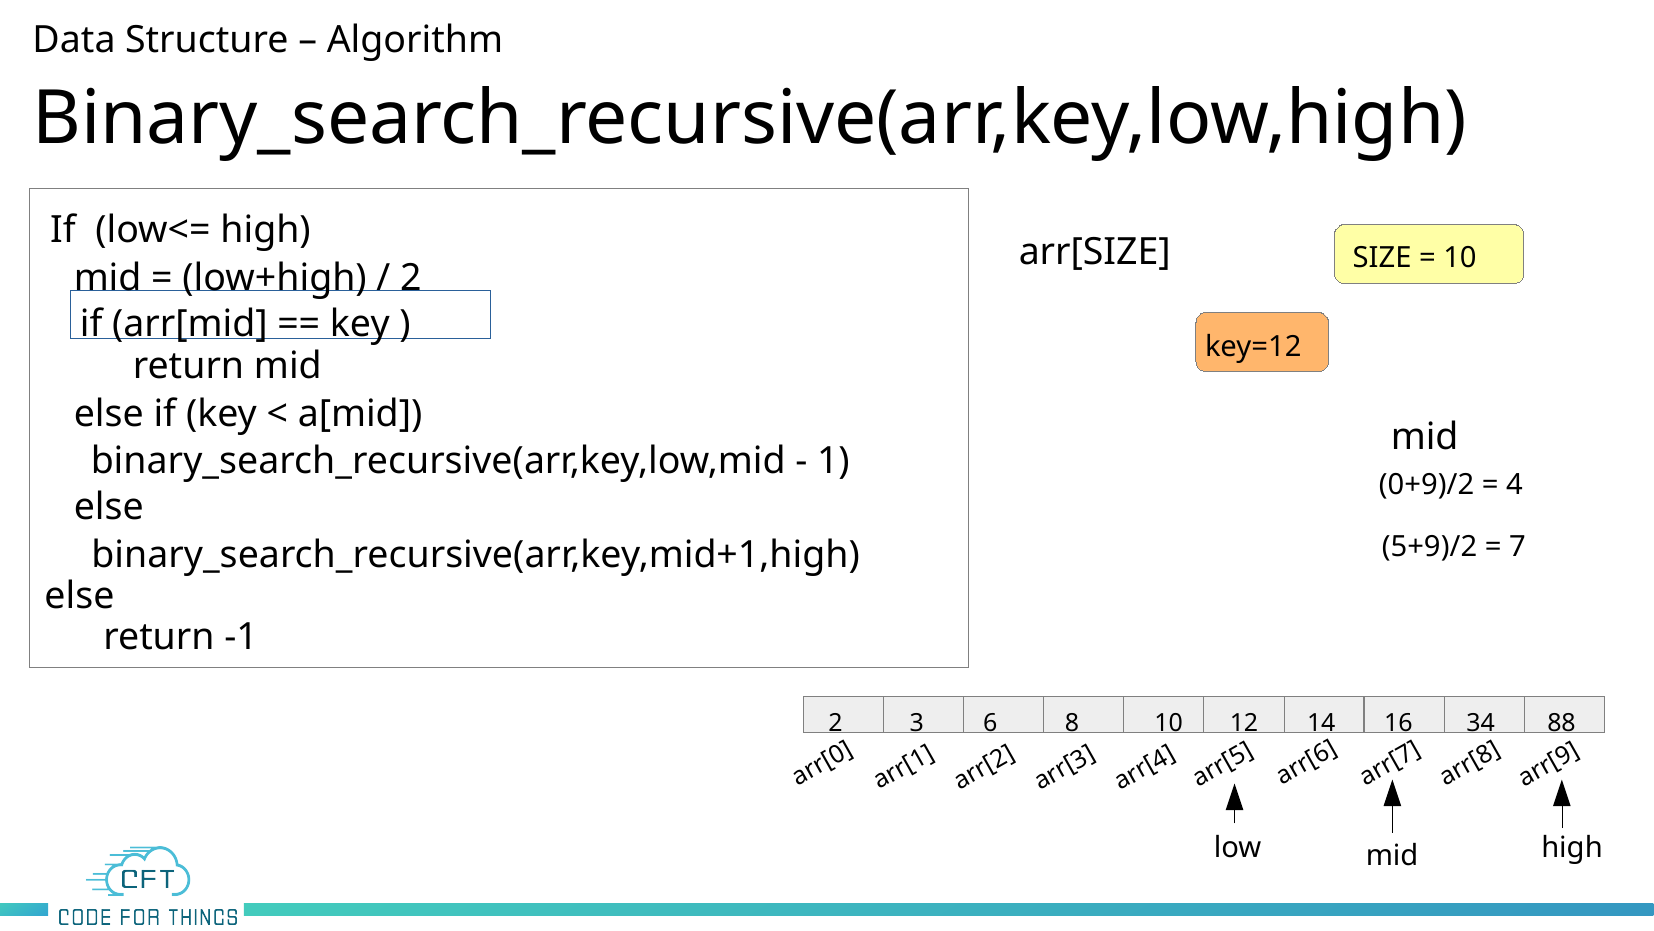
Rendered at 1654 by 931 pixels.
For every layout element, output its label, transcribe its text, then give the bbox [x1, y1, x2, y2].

text_box key=12 [1190, 318, 1335, 402]
text_box 12 [1215, 697, 1277, 742]
text_box mid [1351, 826, 1441, 884]
text_box return -1 [88, 602, 290, 661]
text_box [803, 696, 813, 733]
text_box 88 [1532, 697, 1595, 749]
text_box arr[7] [1341, 746, 1451, 811]
text_box 34 [1451, 697, 1514, 749]
text_box arr[3] [1010, 739, 1127, 816]
text_box high [1526, 819, 1625, 869]
text_box mid [1376, 402, 1477, 455]
text_box If (low<= high) [35, 194, 367, 254]
text_box arr[2] [929, 737, 1039, 812]
text_box return mid [118, 330, 367, 390]
text_box [29, 188, 969, 561]
text_box else [29, 561, 148, 620]
text_box if (arr[mid] == key ) [64, 289, 491, 348]
text_box SIZE = 10 [1338, 228, 1518, 278]
text_box [867, 696, 1605, 733]
text_box [1334, 224, 1524, 284]
text_box 8 [1049, 697, 1112, 742]
text_box 3 [894, 697, 948, 742]
text_box (5+9)/2 = 7 [1367, 517, 1571, 567]
text_box arr[5] [1175, 733, 1291, 805]
text_box 14 [1292, 697, 1354, 749]
text_box 2 [813, 696, 867, 741]
text_box arr[9] [1494, 704, 1625, 808]
text_box (0+9)/2 = 4 [1364, 455, 1569, 505]
text_box else if (key < a[mid]) [59, 378, 556, 438]
text_box arr[6] [1255, 733, 1385, 811]
text_box else [59, 472, 178, 531]
text_box arr[0] [767, 733, 880, 807]
text_box [1196, 312, 1328, 318]
text_box [29, 579, 969, 668]
text_box arr[8] [1422, 733, 1526, 808]
text_box binary_search_recursive(arr,key,low,mid - 1) [76, 425, 945, 485]
title Data Structure – Algorithm Binary_search_recursive(arr,key,low,high) [32, 0, 1654, 199]
text_box arr[1] [849, 733, 958, 811]
text_box binary_search_recursive(arr,key,mid+1,high) [76, 519, 975, 579]
text_box 16 [1369, 697, 1443, 749]
text_box low [1199, 819, 1294, 869]
picture [59, 846, 237, 925]
text_box arr[4] [1098, 740, 1203, 811]
text_box mid = (low+high) / 2 [59, 242, 497, 302]
text_box arr[SIZE] [1003, 217, 1217, 284]
text_box 6 [968, 697, 1031, 742]
text_box 10 [1139, 697, 1204, 742]
